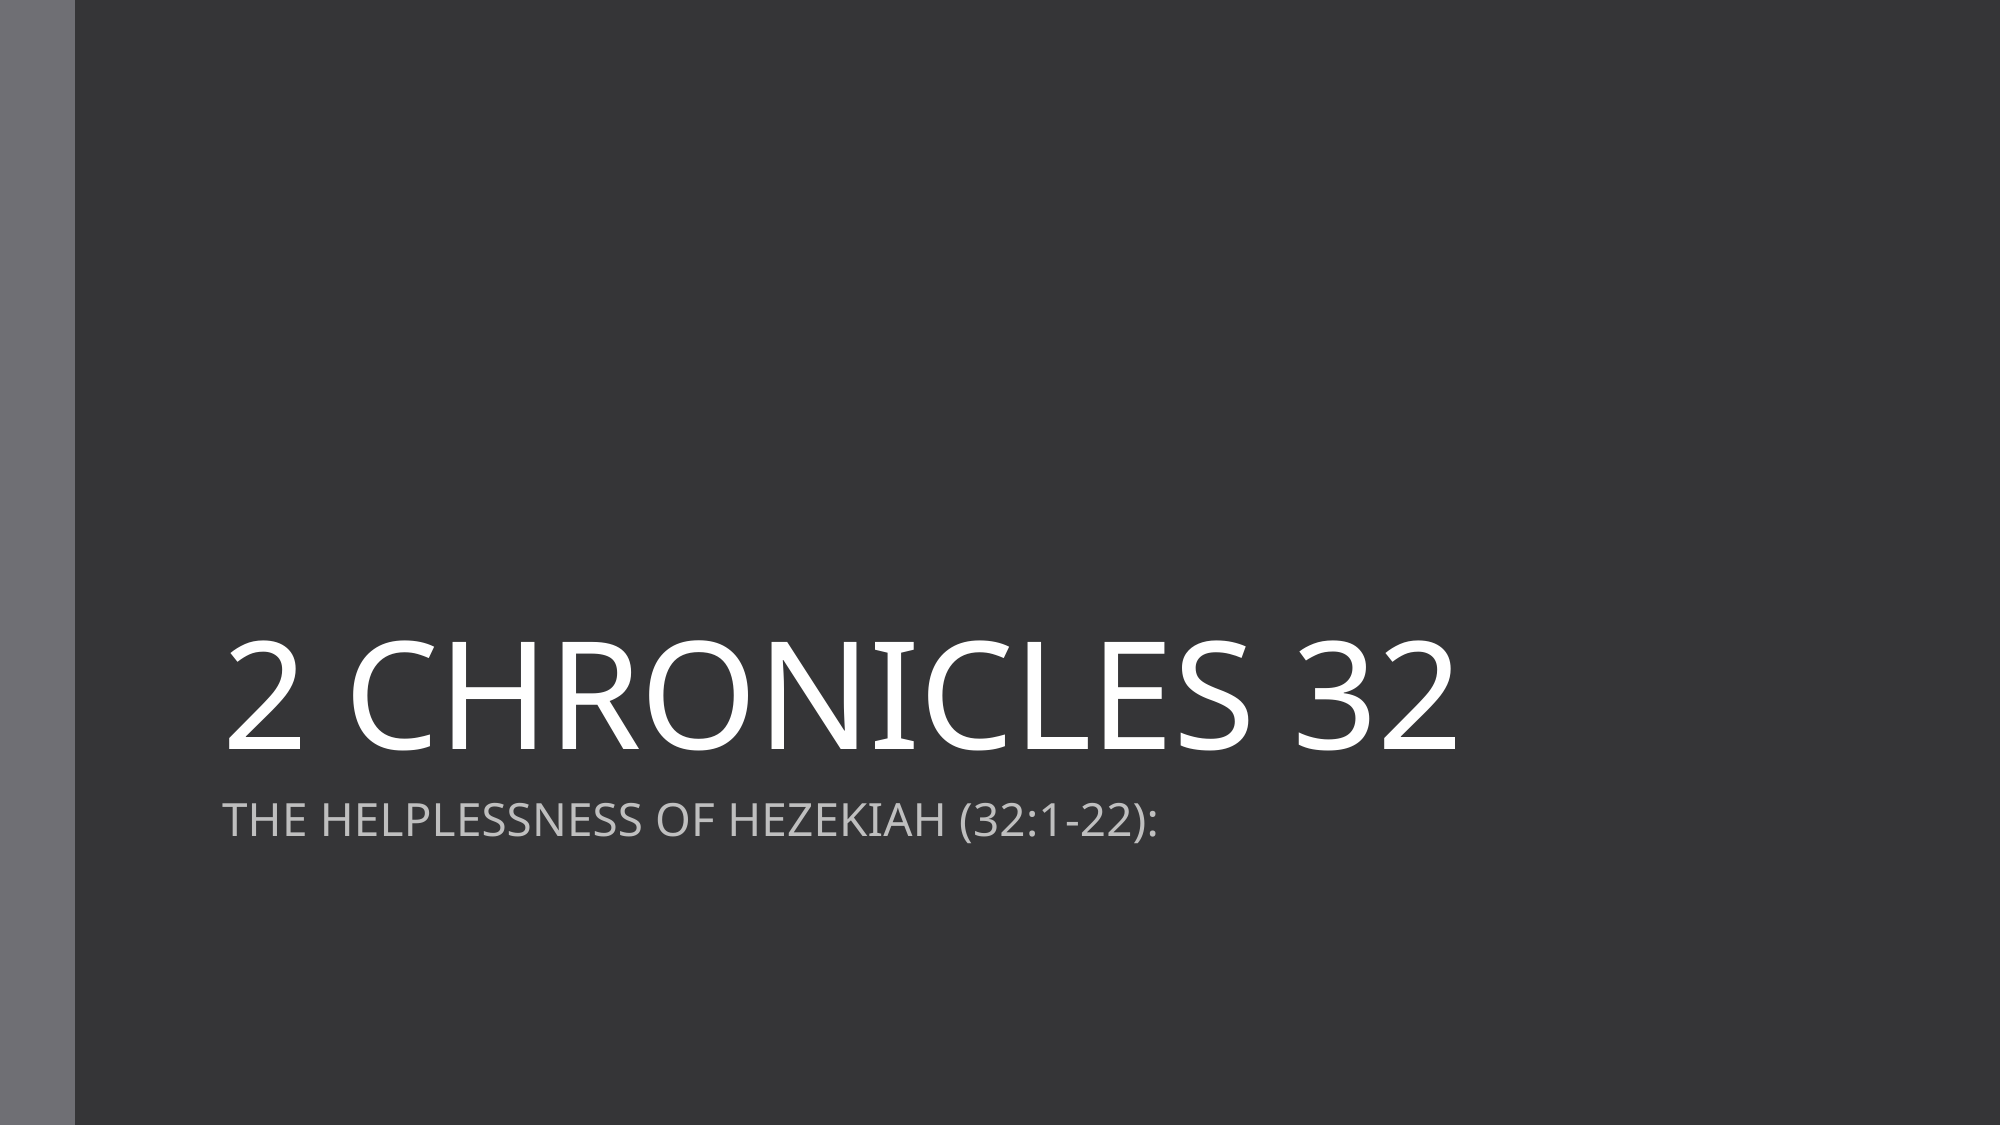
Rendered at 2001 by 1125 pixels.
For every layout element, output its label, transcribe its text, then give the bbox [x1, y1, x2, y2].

title 2 CHRONICLES 32 [206, 124, 1752, 787]
subtitle THE HELPLESSNESS OF HEZEKIAH (32:1-22): [206, 787, 1752, 1066]
